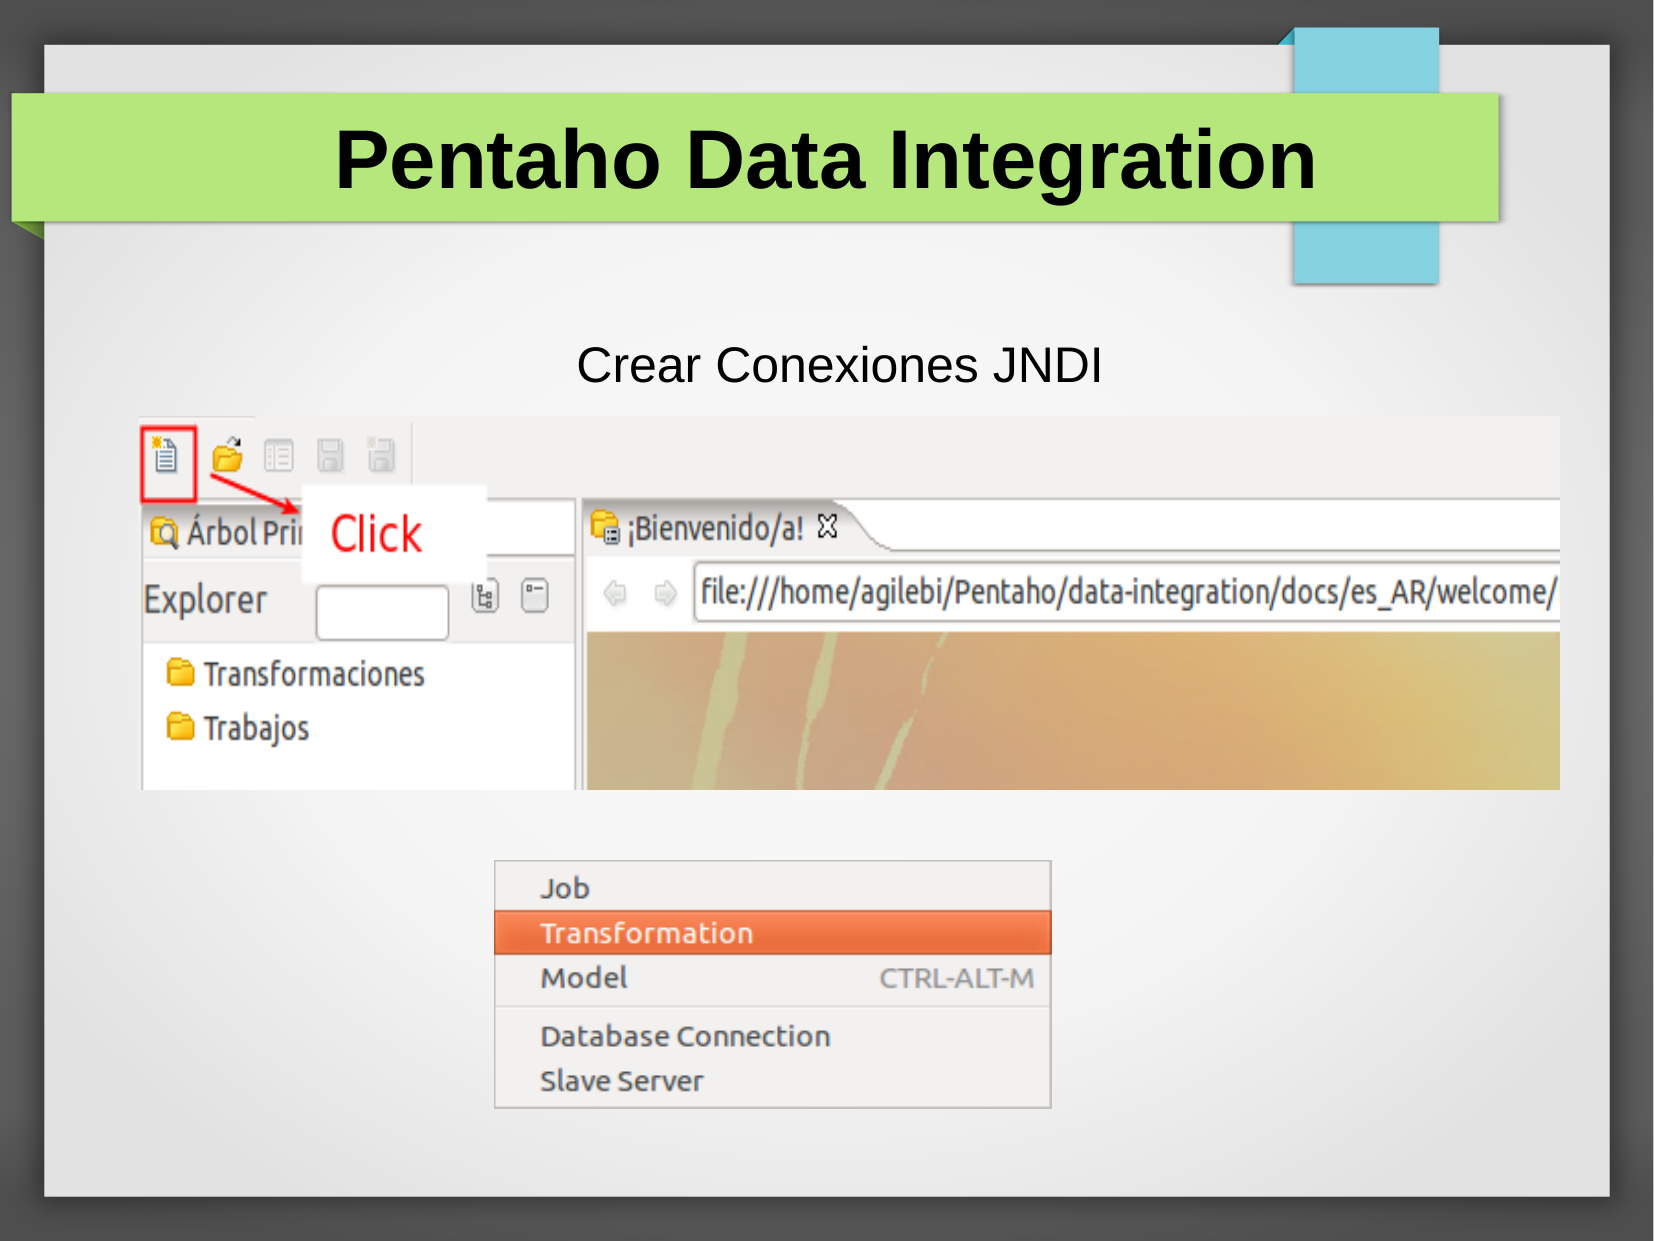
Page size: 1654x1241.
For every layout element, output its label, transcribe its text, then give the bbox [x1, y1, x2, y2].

picture [0, 0, 1654, 1241]
title Pentaho Data Integration [70, 106, 1583, 213]
text_box Crear Conexiones JNDI [561, 330, 1119, 402]
